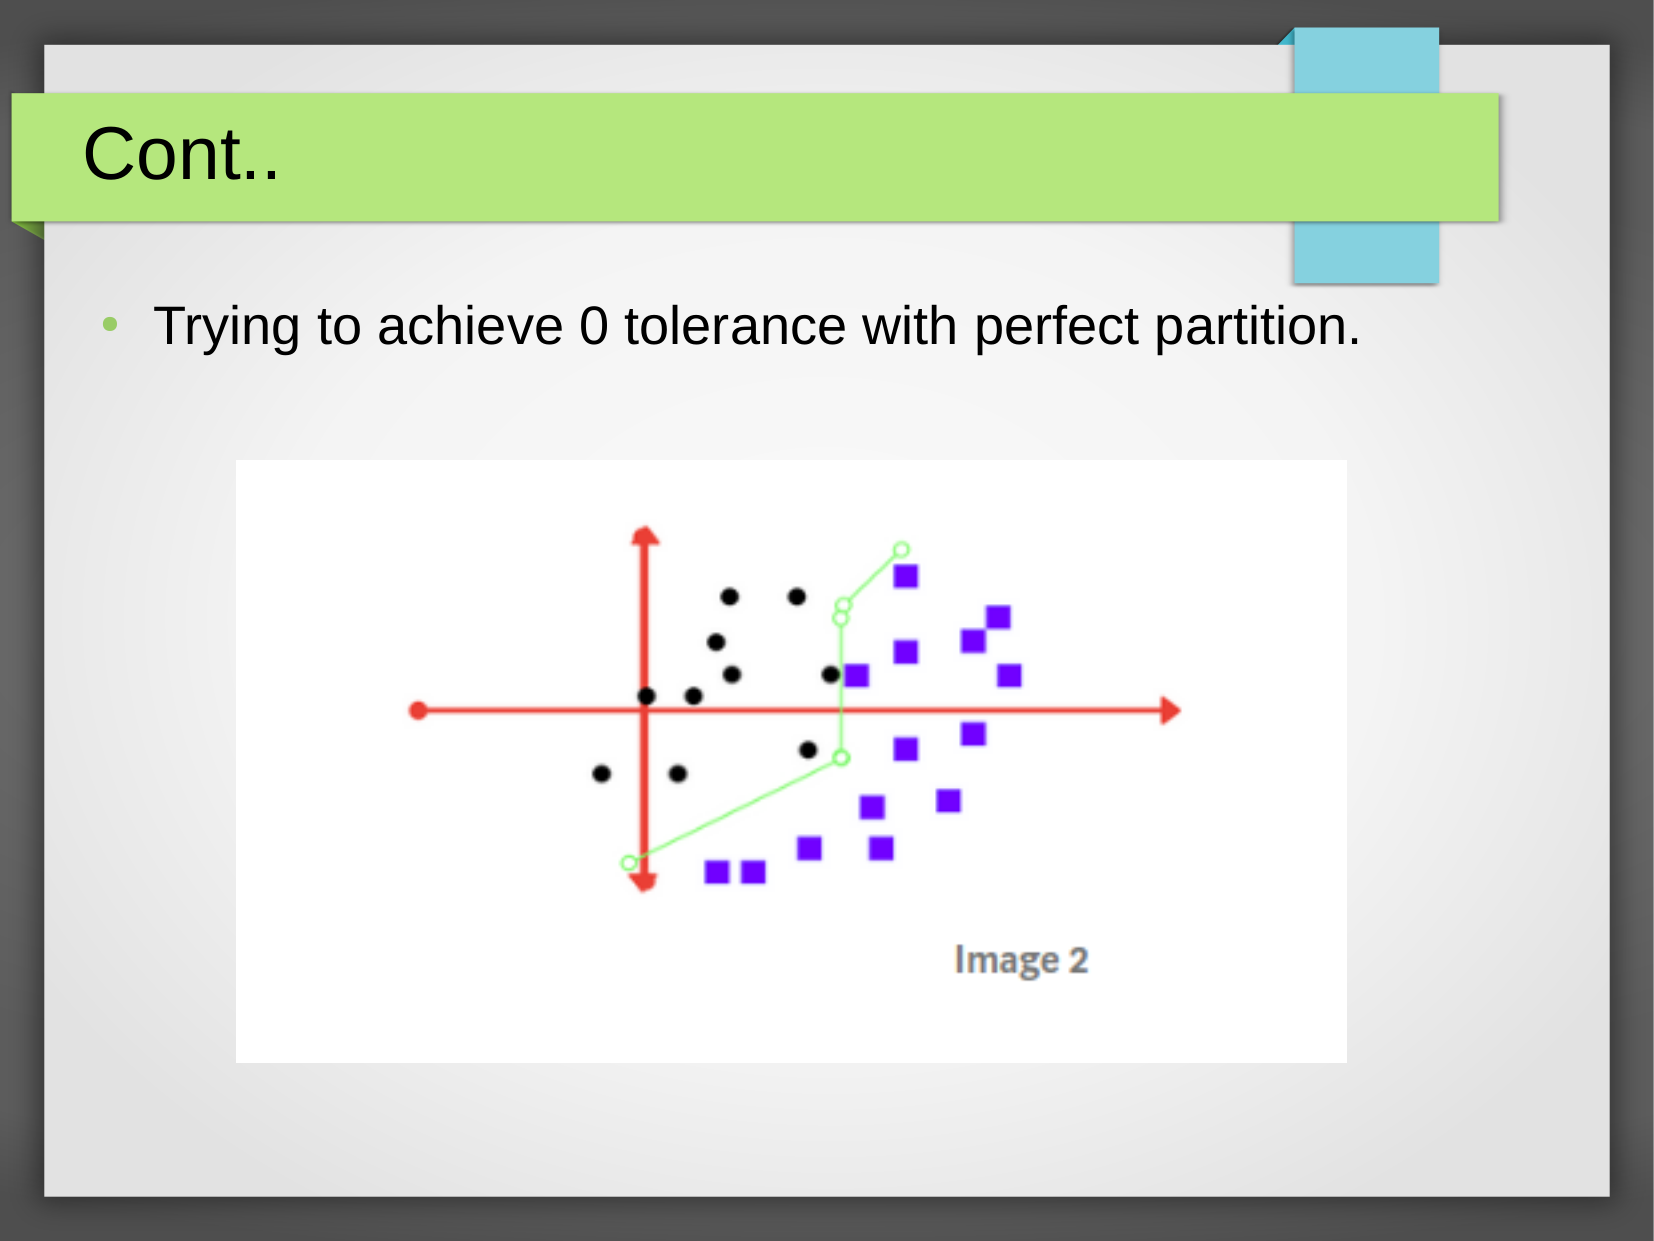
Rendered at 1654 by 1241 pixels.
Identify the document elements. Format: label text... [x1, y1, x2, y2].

list Trying to achieve 0 tolerance with perfect partition. [82, 295, 1571, 1015]
picture [0, 0, 1654, 1241]
title Cont.. [82, 94, 1264, 213]
